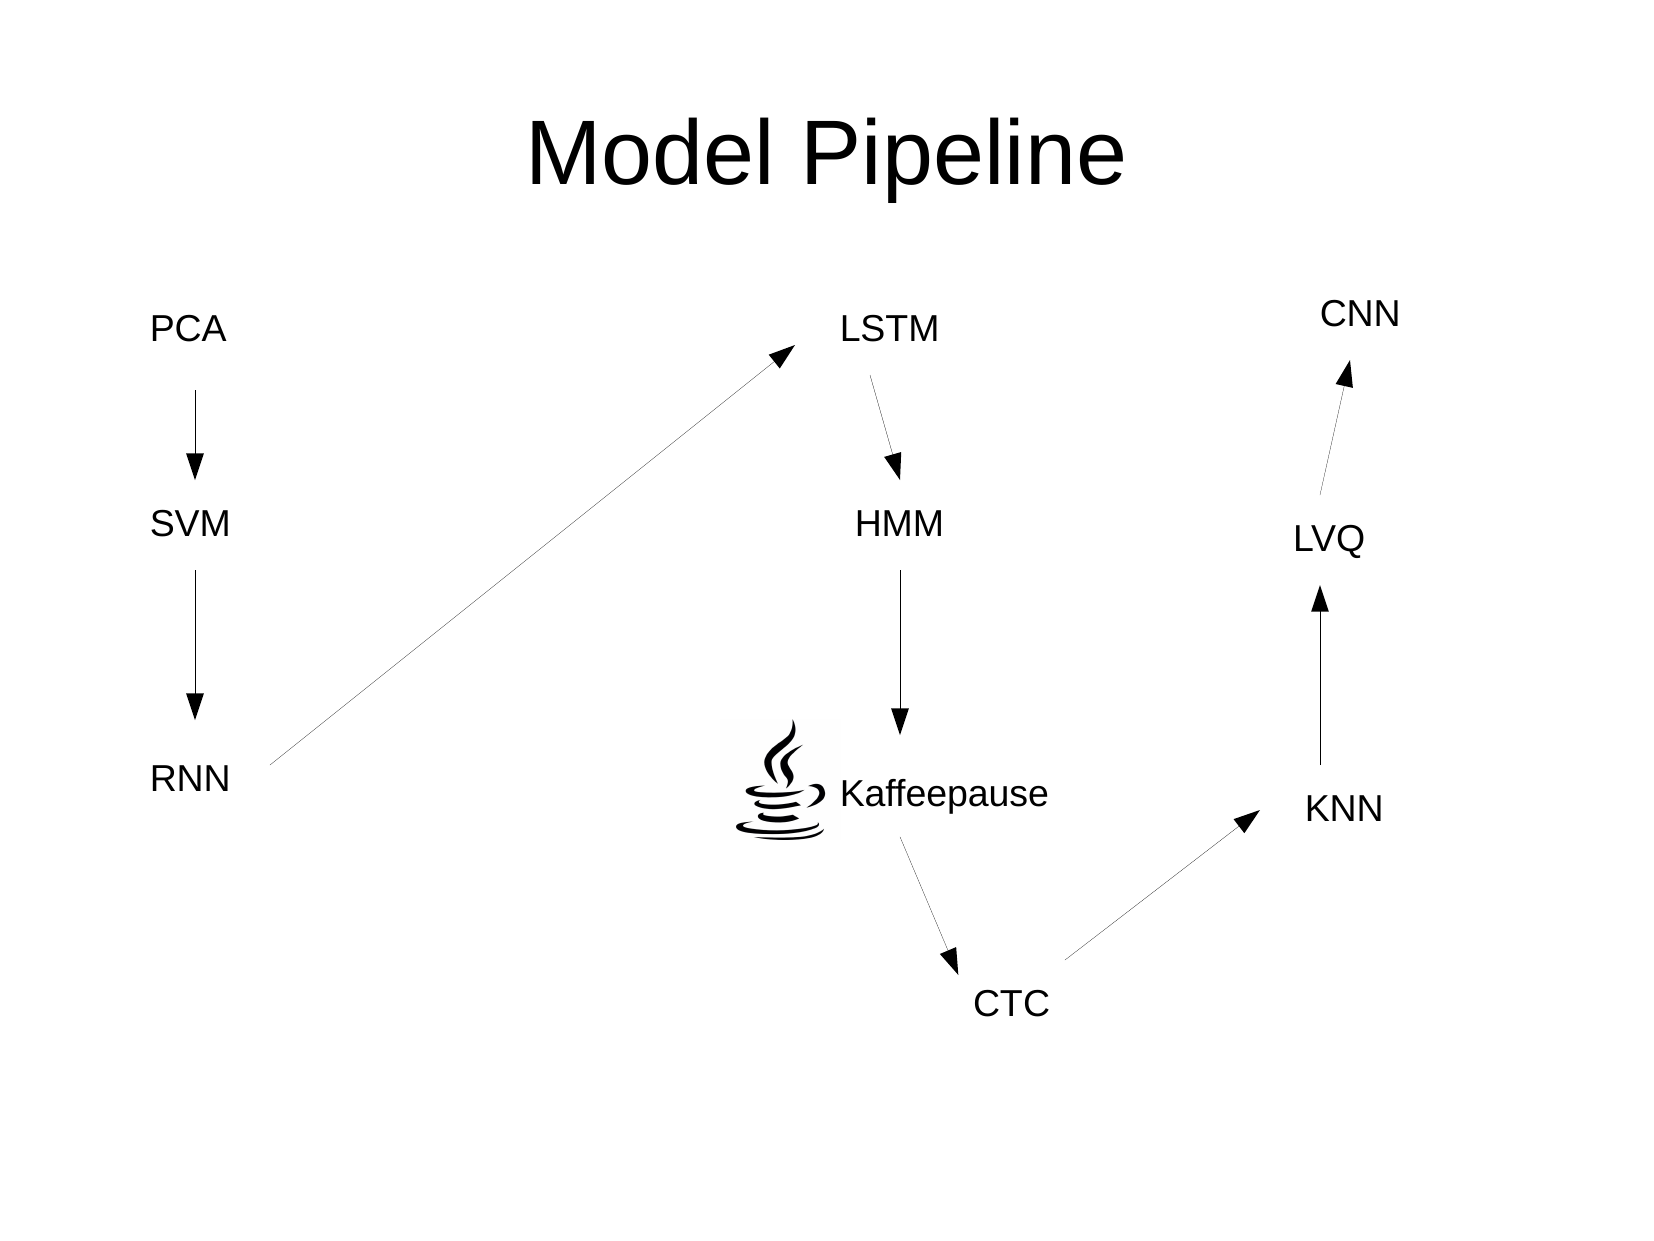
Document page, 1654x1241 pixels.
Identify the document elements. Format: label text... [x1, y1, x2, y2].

text_box Kaffeepause [825, 765, 1096, 837]
text_box KNN [1290, 780, 1441, 921]
text_box SVM [135, 495, 451, 552]
text_box PCA [135, 300, 556, 357]
text_box LVQ [1278, 510, 1456, 609]
text_box CNN [1305, 285, 1636, 342]
picture [720, 719, 841, 841]
text_box RNN [135, 750, 451, 807]
text_box HMM [840, 495, 1096, 552]
text_box LSTM [825, 300, 1141, 357]
text_box CTC [958, 975, 1066, 1092]
title Model Pipeline [82, 49, 1571, 257]
